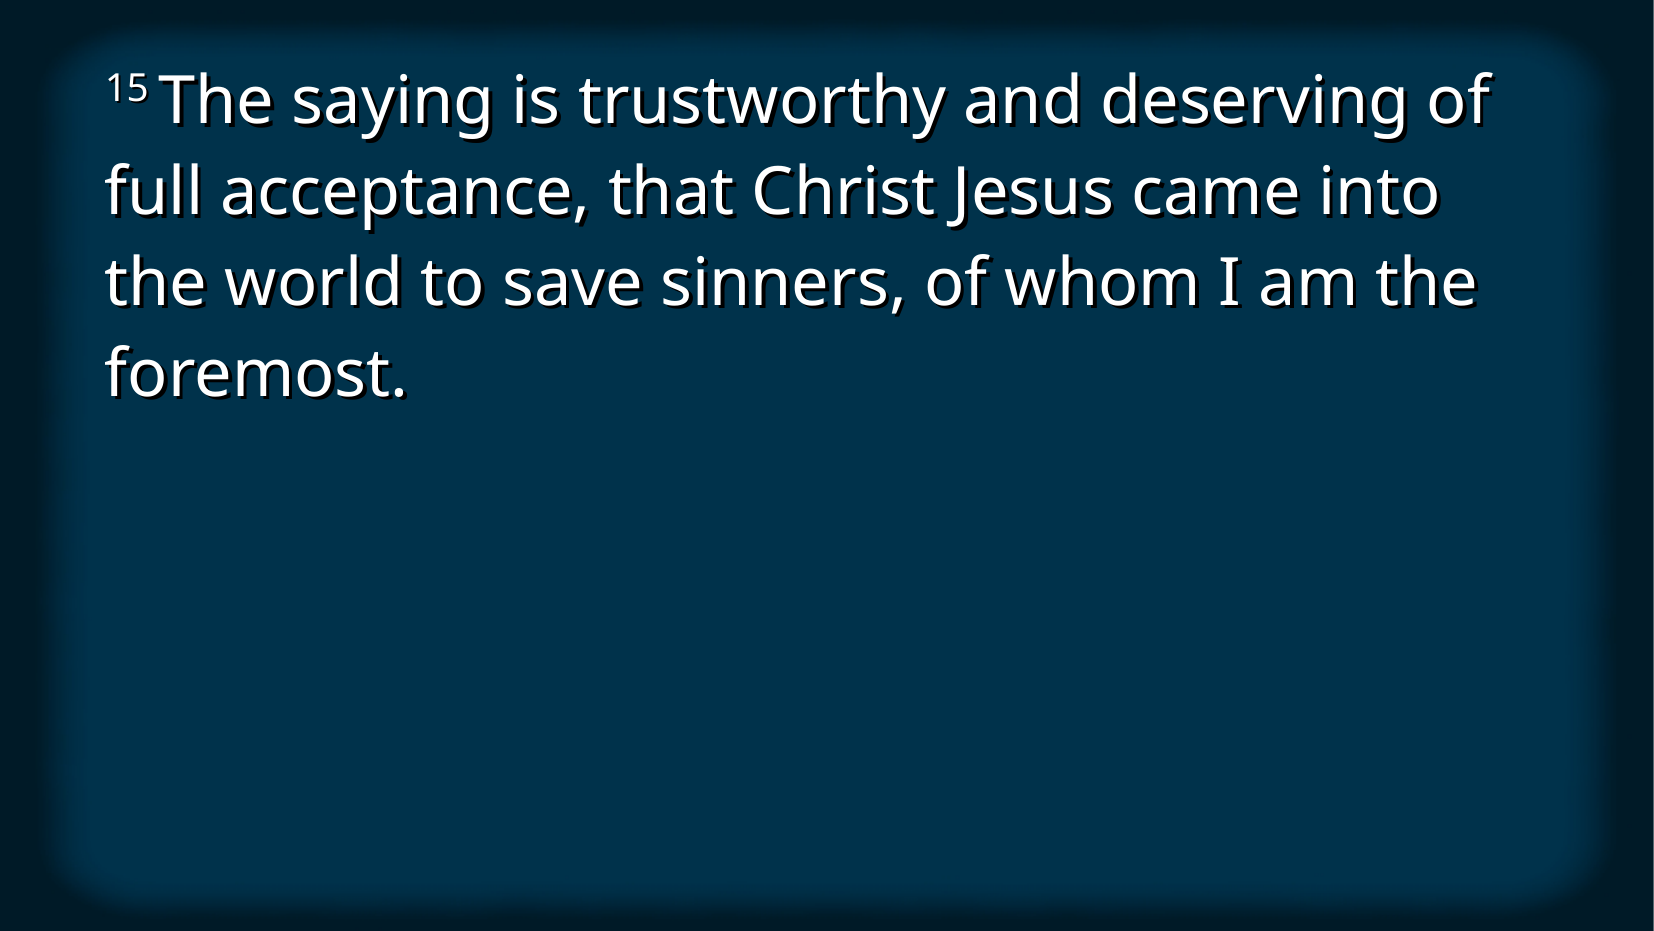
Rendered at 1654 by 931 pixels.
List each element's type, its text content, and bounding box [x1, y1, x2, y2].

text_box 15 The saying is trustworthy and deserving of full acceptance, that Christ Jesus came into the world to save sinners, of whom I am the foremost. [90, 45, 1561, 415]
picture [0, 0, 1654, 931]
